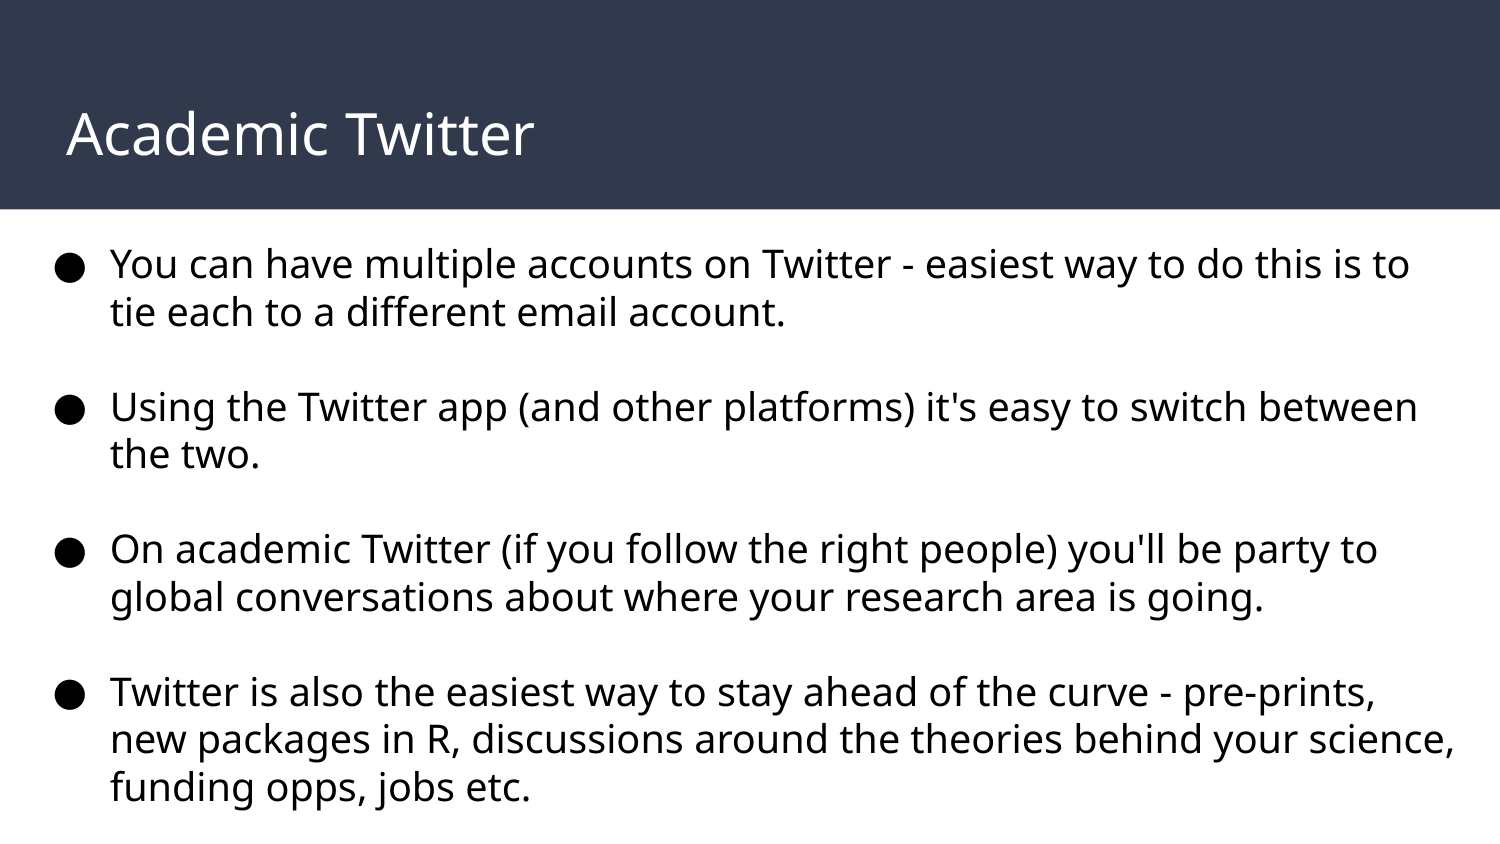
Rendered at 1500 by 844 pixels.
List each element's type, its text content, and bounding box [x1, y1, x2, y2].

text_box You can have multiple accounts on Twitter - easiest way to do this is to tie each to a different email account. Using the Twitter app (and other platforms) it's easy to switch between the two. On academic Twitter (if you follow the right people) you'll be party to global conversations about where your research area is going. Twitter is also the easiest way to stay ahead of the curve - pre-prints, new packages in R, discussions around the theories behind your science, funding opps, jobs etc. [19, 224, 1478, 813]
title Academic Twitter [51, 82, 1449, 185]
